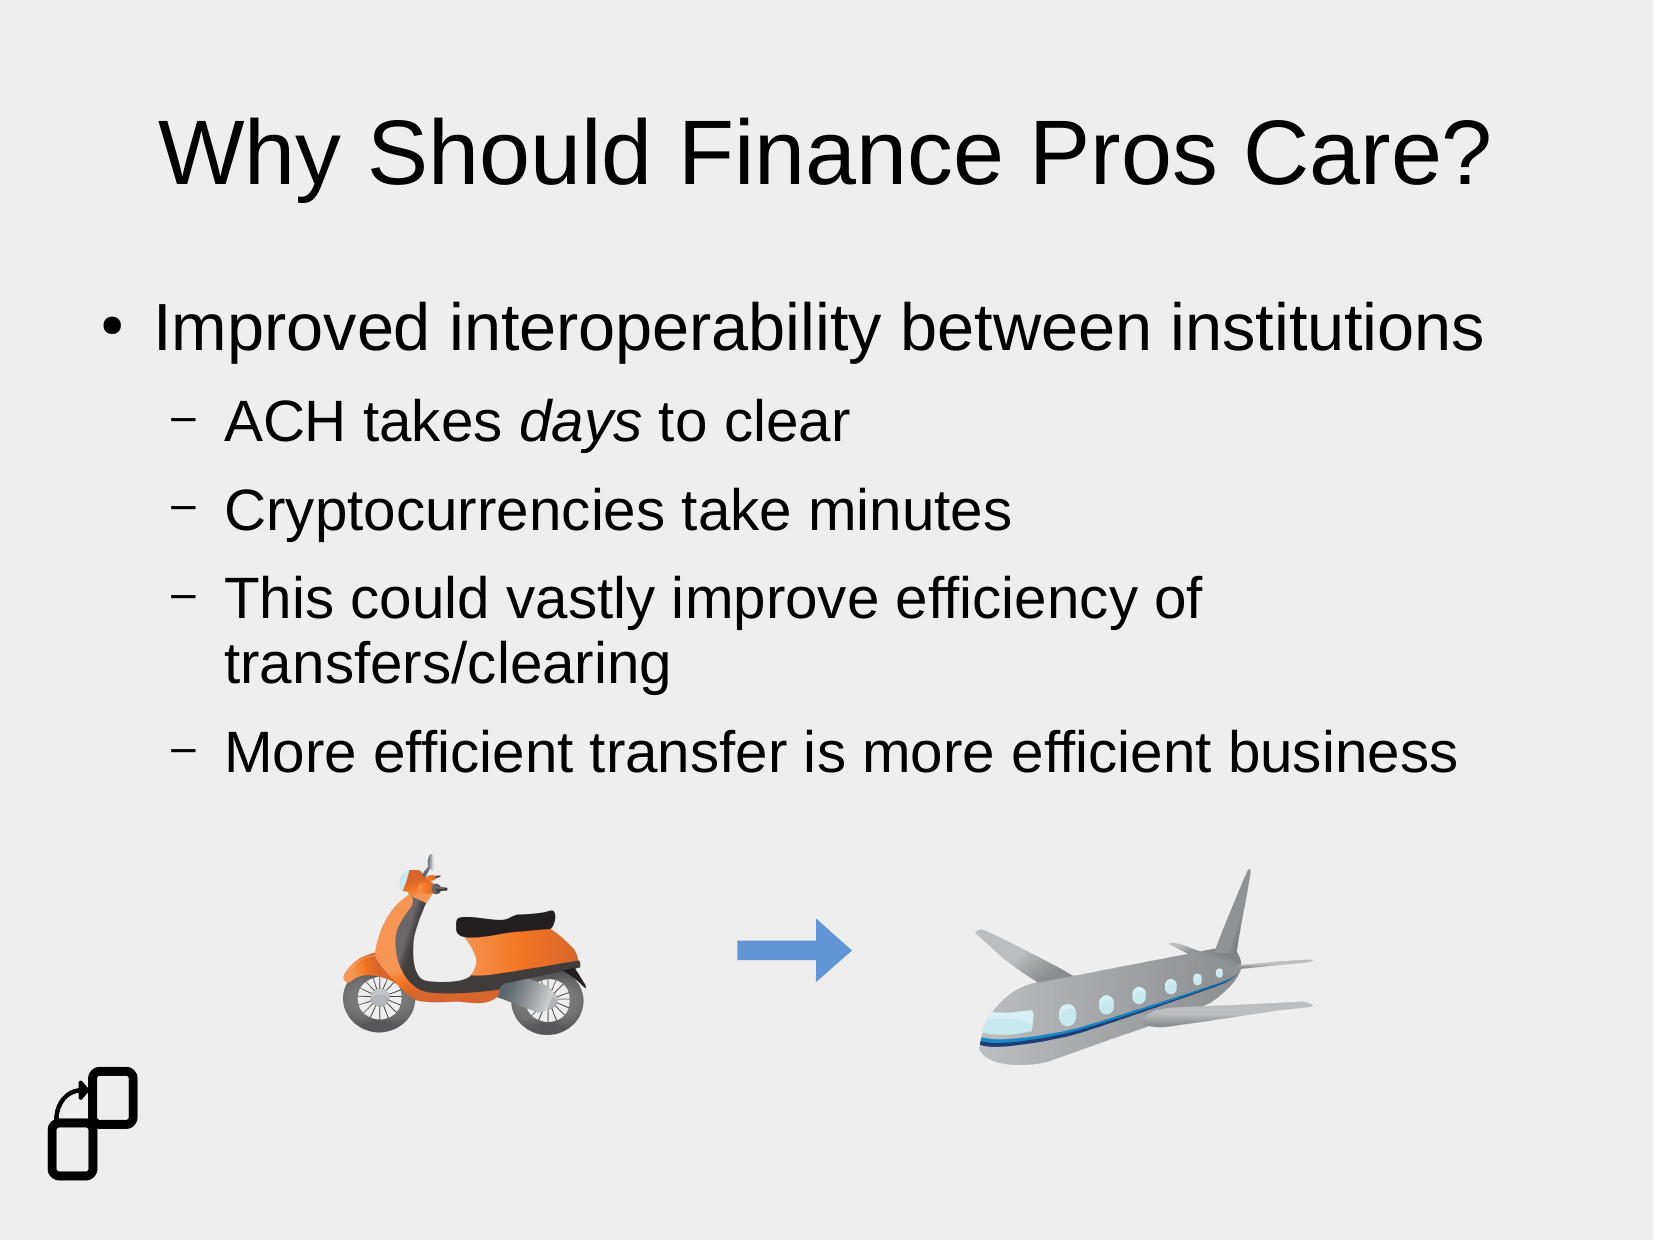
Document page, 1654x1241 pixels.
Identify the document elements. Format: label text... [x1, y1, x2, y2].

title Why Should Finance Pros Care? [82, 49, 1571, 257]
picture [343, 854, 586, 1036]
picture [975, 869, 1313, 1065]
list Improved interoperability between institutions ACH takes days to clear Cryptocurrencies take minutes This could vastly improve efficiency of transfers/clearing More efficient transfer is more efficient business [82, 290, 1571, 1010]
picture [30, 1062, 153, 1186]
picture [734, 915, 856, 986]
